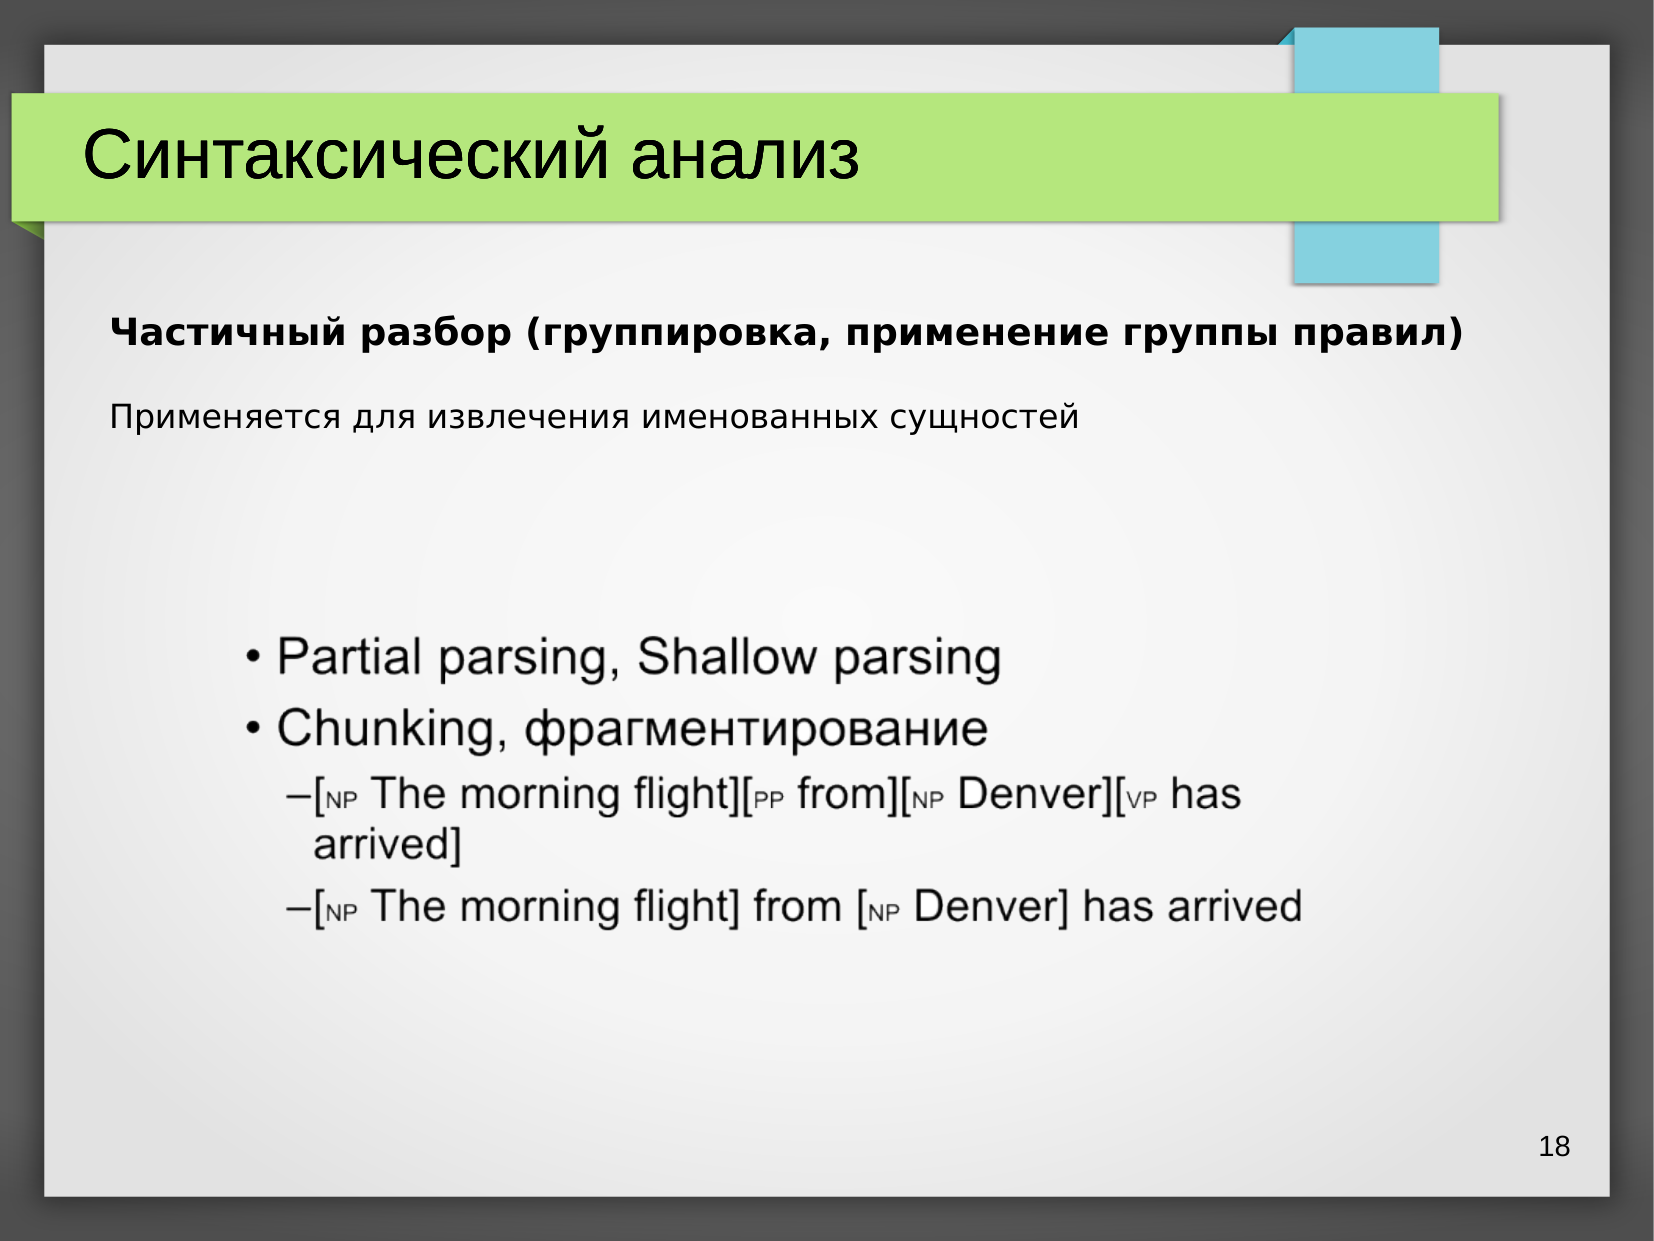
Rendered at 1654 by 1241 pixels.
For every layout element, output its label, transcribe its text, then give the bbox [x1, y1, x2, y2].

picture [0, 0, 1654, 1241]
title Синтаксический анализ [82, 114, 993, 194]
text_box Частичный разбор (группировка, применение группы правил) Применяется для извлечения именованных сущностей [94, 302, 1524, 444]
